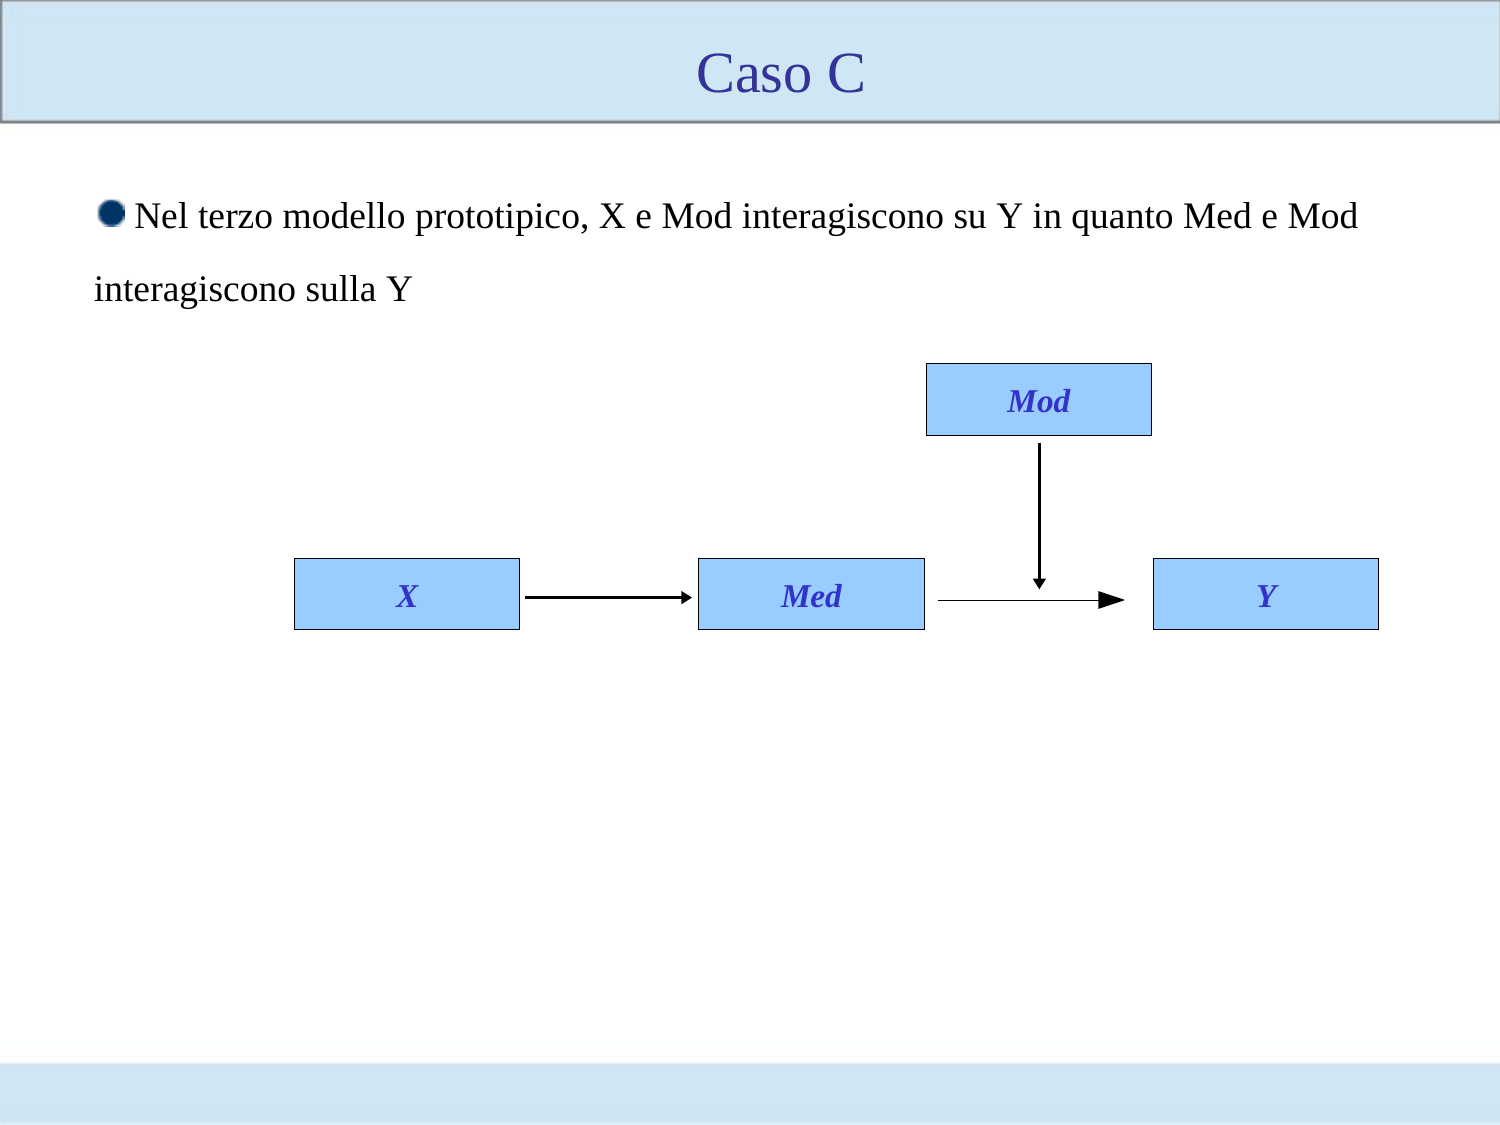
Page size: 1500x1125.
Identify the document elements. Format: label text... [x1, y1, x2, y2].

picture [94, 196, 125, 227]
text_box Nel terzo modello prototipico, X e Mod interagiscono su Y in quanto Med e Mod interagiscono sulla Y [79, 148, 1500, 317]
text_box Y [1153, 558, 1379, 630]
picture [0, 0, 1500, 1125]
title Caso C [249, 21, 1313, 117]
text_box Med [698, 558, 925, 630]
text_box Mod [926, 363, 1152, 436]
text_box X [294, 558, 520, 630]
